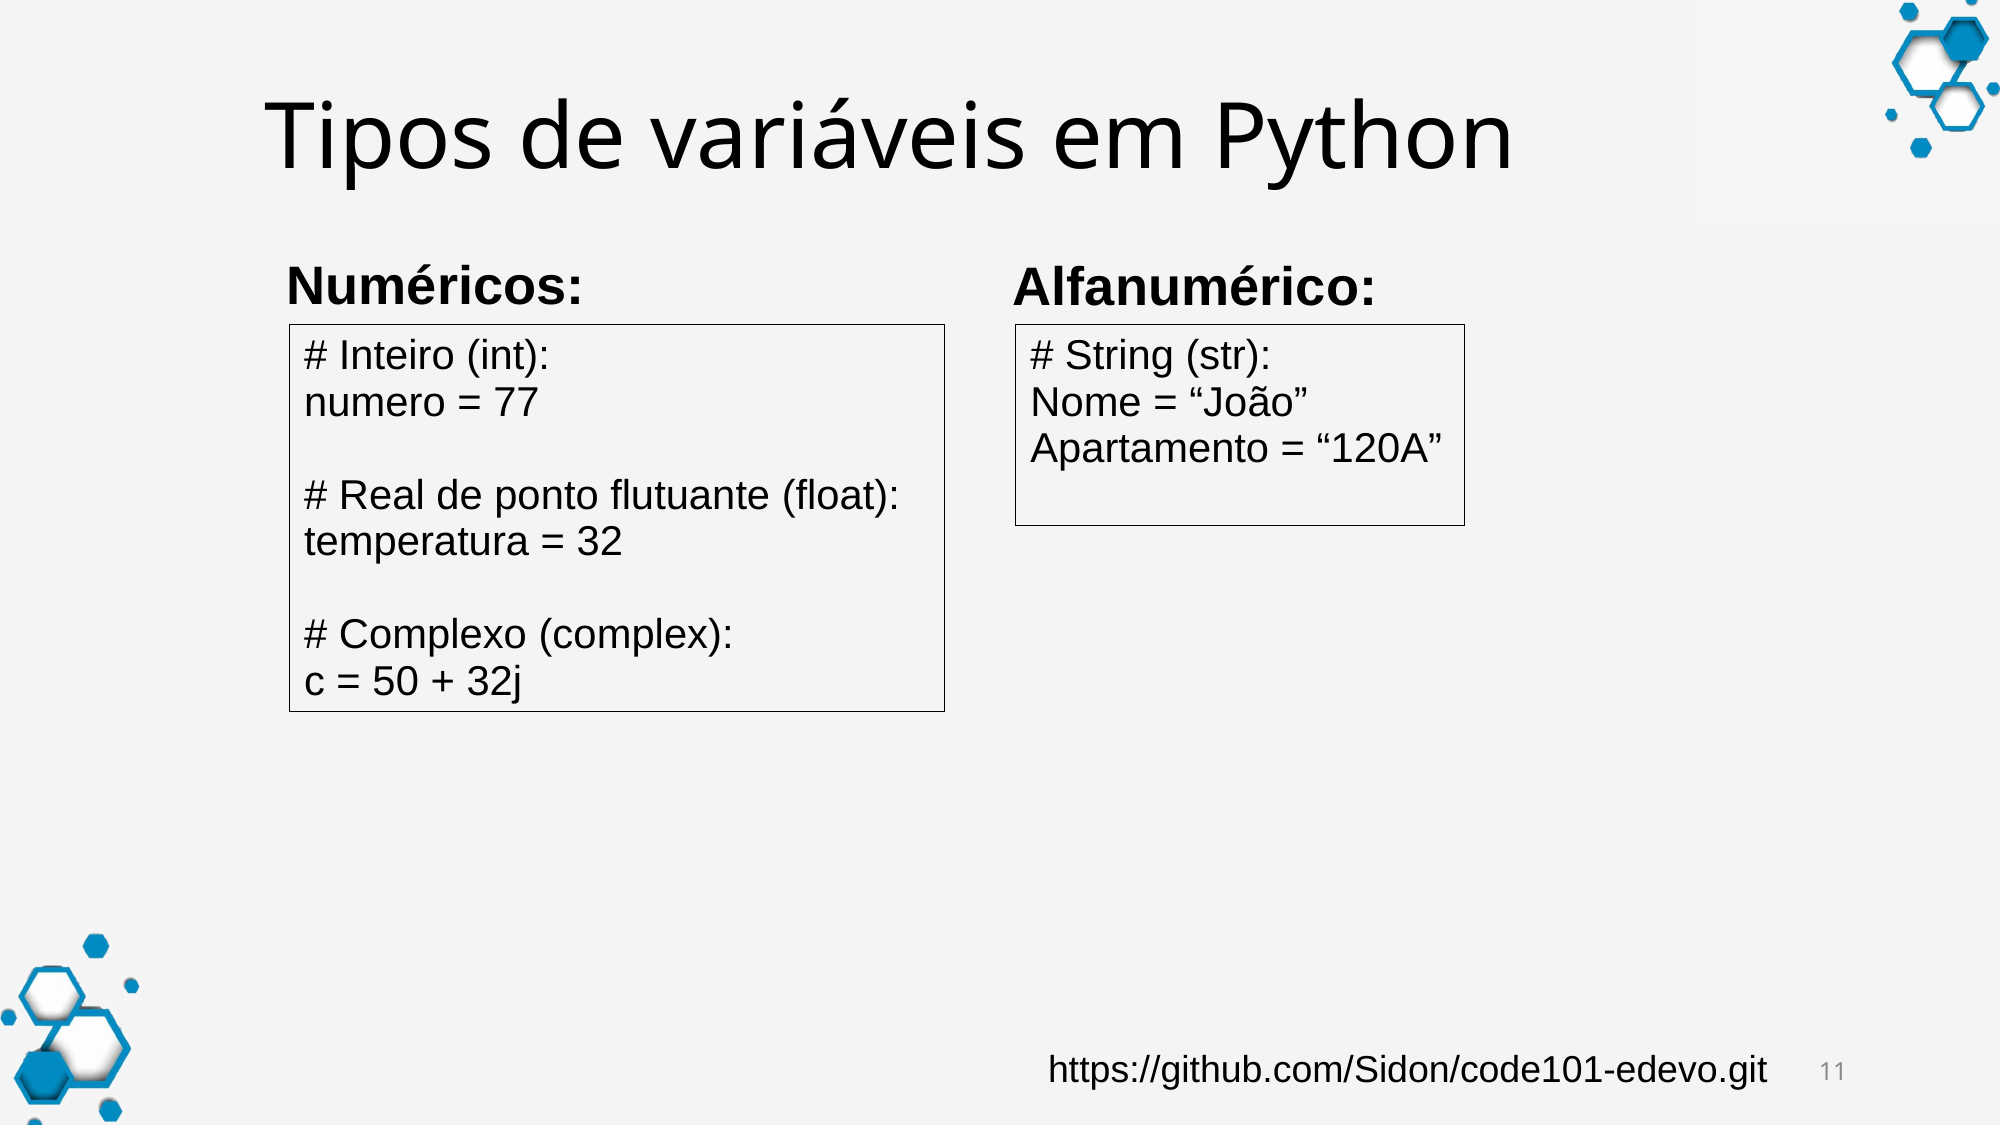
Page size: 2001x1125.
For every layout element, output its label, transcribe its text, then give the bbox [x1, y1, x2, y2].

picture [1694, 0, 2000, 226]
text_box Numéricos: [271, 248, 733, 324]
text_box Alfanumérico: [998, 249, 1459, 325]
title Tipos de variáveis em Python [249, 30, 1636, 248]
slide_number <número> [1795, 1042, 1863, 1103]
text_box https://github.com/Sidon/code101-edevo.git [1033, 1041, 1784, 1099]
text_box # String (str): Nome = “João” Apartamento = “120A” [1015, 324, 1465, 526]
picture [1, 852, 369, 1125]
text_box # Inteiro (int): numero = 77 # Real de ponto flutuante (float): temperatura = 32 # Complexo (complex): c = 50 + 32j [289, 324, 945, 712]
